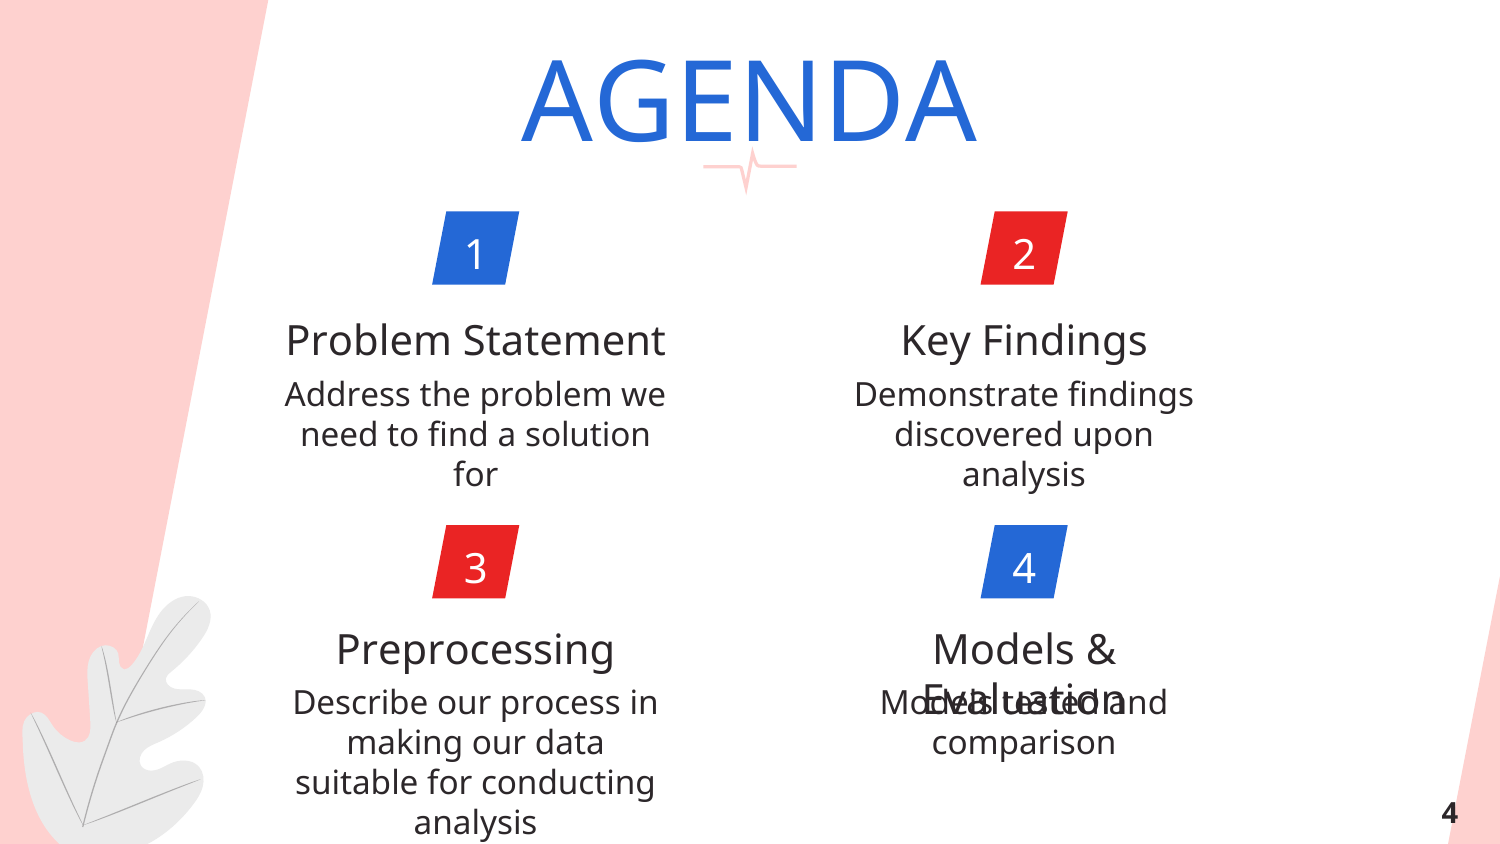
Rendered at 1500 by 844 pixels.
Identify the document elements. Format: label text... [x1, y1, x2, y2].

text_box 4 [984, 541, 1065, 588]
text_box Models tested and comparison [831, 681, 1217, 755]
text_box 1 [435, 227, 516, 274]
text_box Models & Evaluation [831, 622, 1217, 676]
text_box Demonstrate findings discovered upon analysis [831, 373, 1217, 463]
text_box 3 [435, 541, 516, 588]
text_box Address the problem we need to find a solution for [283, 373, 669, 463]
text_box AGENDA [0, 13, 1500, 83]
text_box Describe our process in making our data suitable for conducting analysis [283, 681, 669, 802]
text_box Key Findings [778, 313, 1271, 366]
text_box Problem Statement [283, 313, 668, 366]
text_box 4 [1417, 787, 1483, 834]
text_box 2 [984, 227, 1065, 274]
text_box Preprocessing [283, 622, 668, 676]
